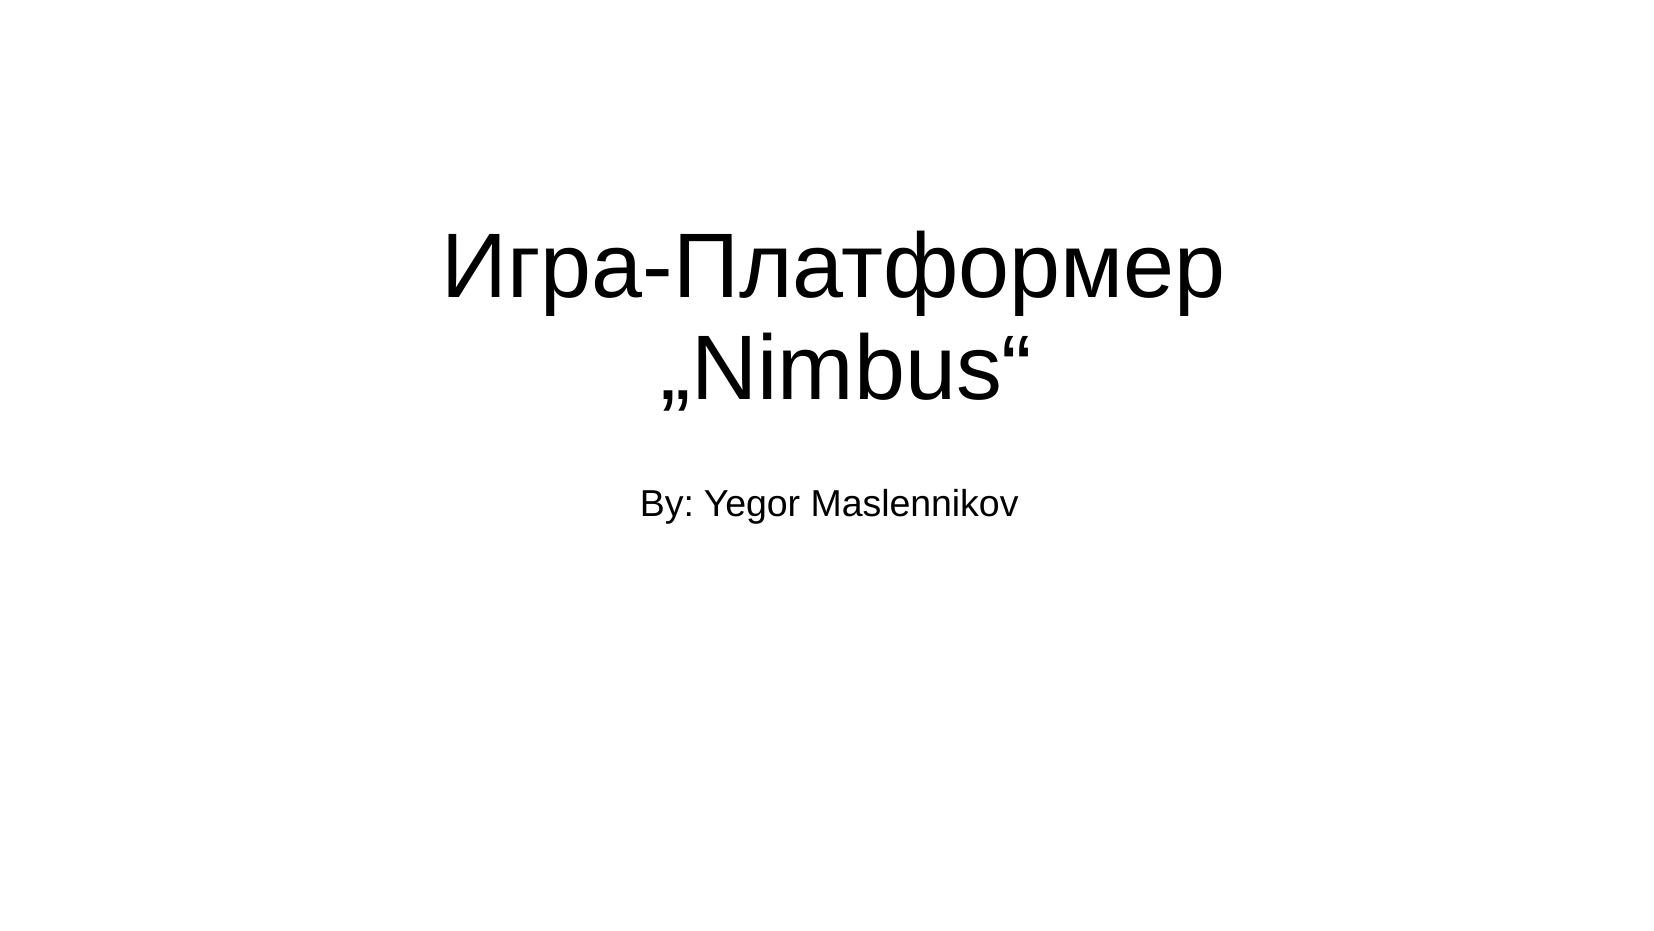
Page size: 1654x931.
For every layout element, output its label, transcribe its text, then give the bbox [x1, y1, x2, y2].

text_box Игра-Платформер „Nimbus“ [426, 206, 1268, 427]
text_box By: Yegor Maslennikov [625, 474, 1034, 532]
